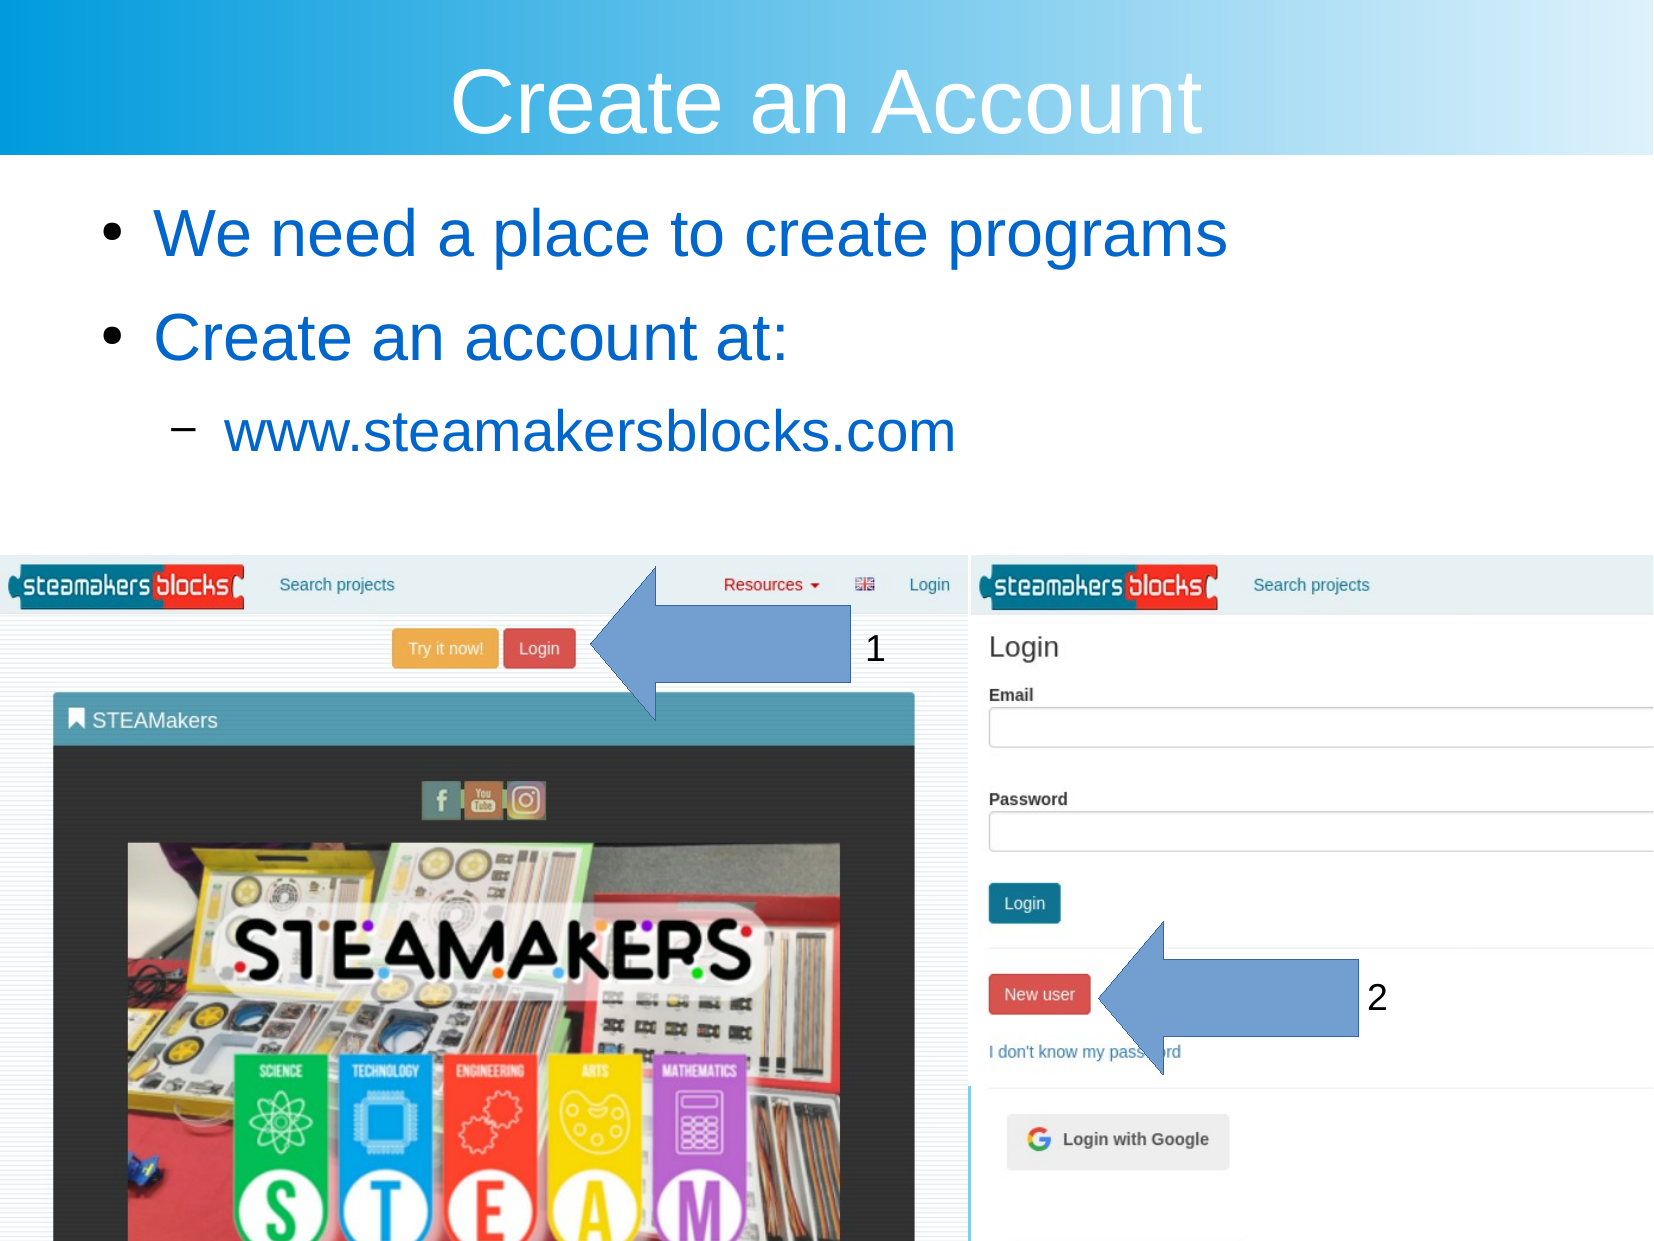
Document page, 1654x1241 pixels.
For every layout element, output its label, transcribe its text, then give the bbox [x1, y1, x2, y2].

list We need a place to create programs Create an account at: www.steamakersblocks.com [82, 195, 1571, 915]
text_box 1 [850, 620, 922, 677]
picture [971, 555, 1654, 1241]
picture [0, 555, 968, 1241]
title Create an Account [82, 49, 1571, 155]
text_box [590, 566, 851, 721]
text_box [1098, 921, 1359, 1075]
text_box 2 [1352, 968, 1459, 1026]
